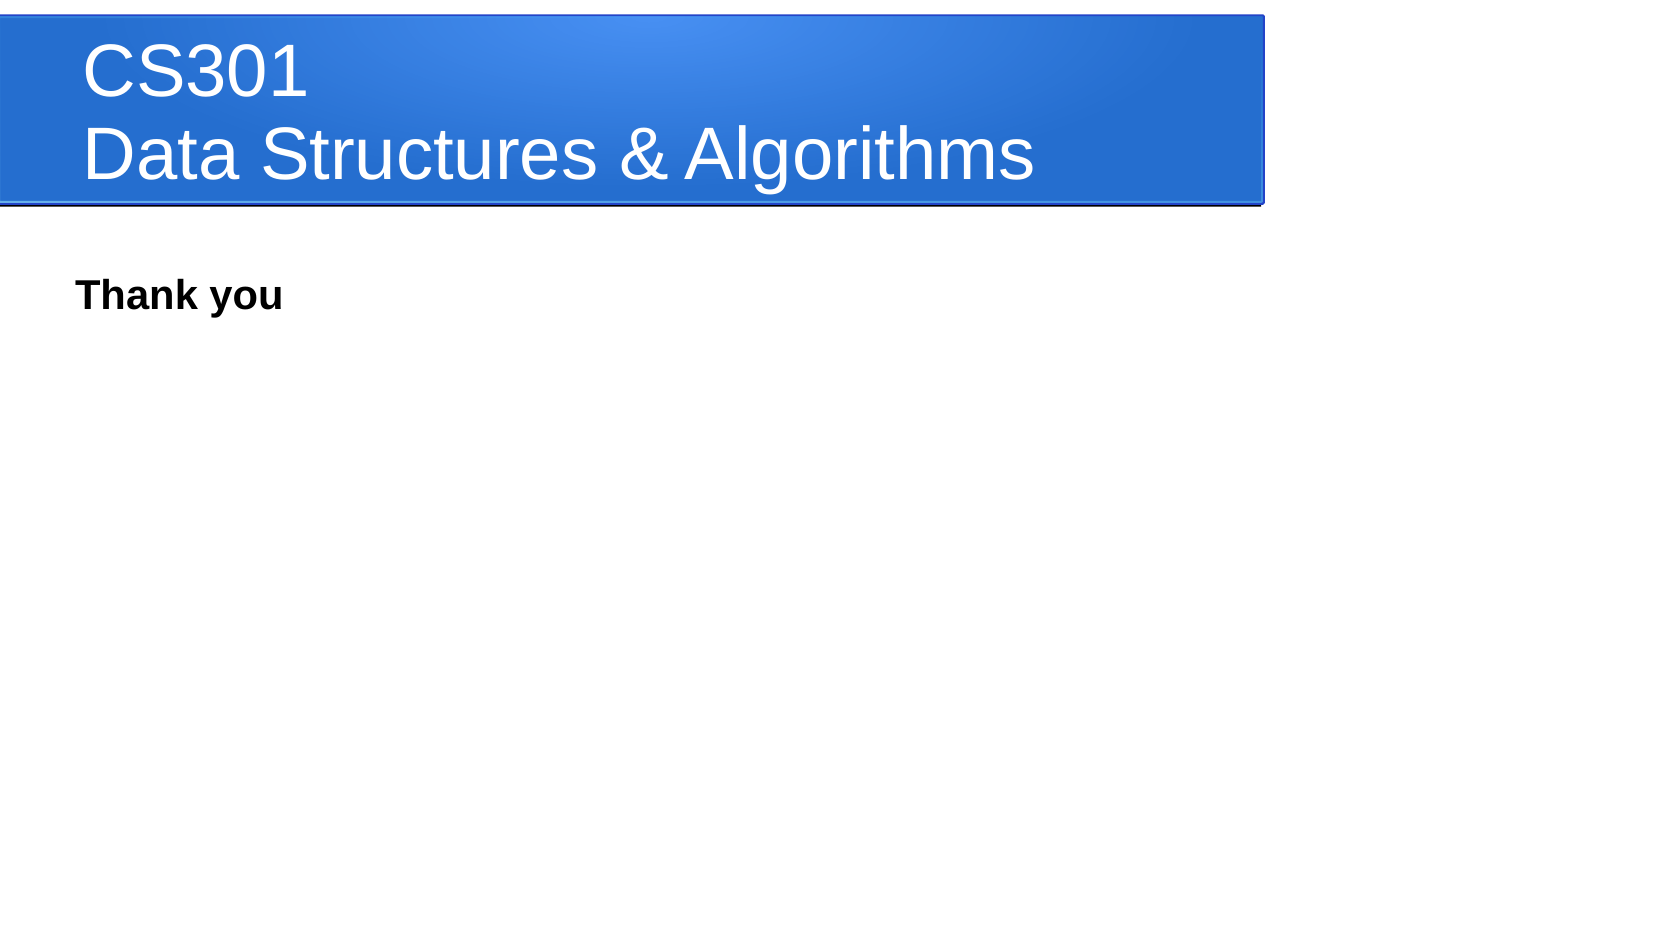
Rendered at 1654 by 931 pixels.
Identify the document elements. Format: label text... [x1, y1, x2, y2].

subtitle Thank you [75, 225, 1216, 796]
title CS301 Data Structures & Algorithms [82, 29, 1235, 196]
